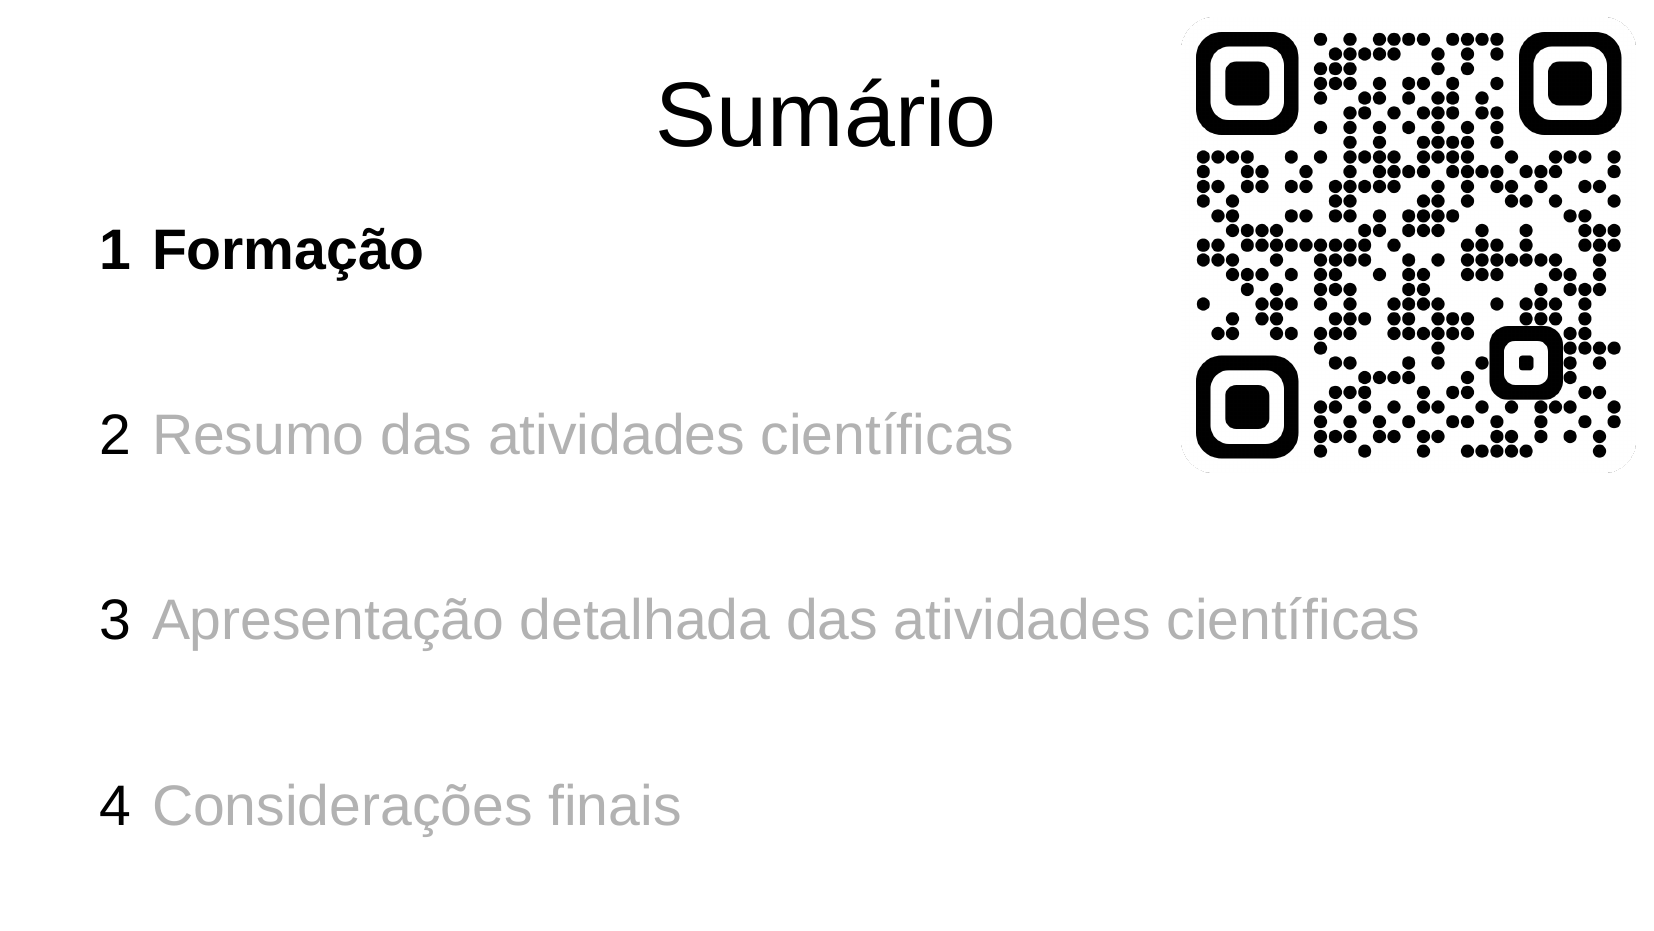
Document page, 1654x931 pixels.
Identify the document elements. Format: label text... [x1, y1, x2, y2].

list Formação Resumo das atividades científicas Apresentação detalhada das atividades científicas Considerações finais [82, 217, 1571, 839]
picture [1181, 17, 1636, 473]
title Sumário [82, 37, 1181, 193]
